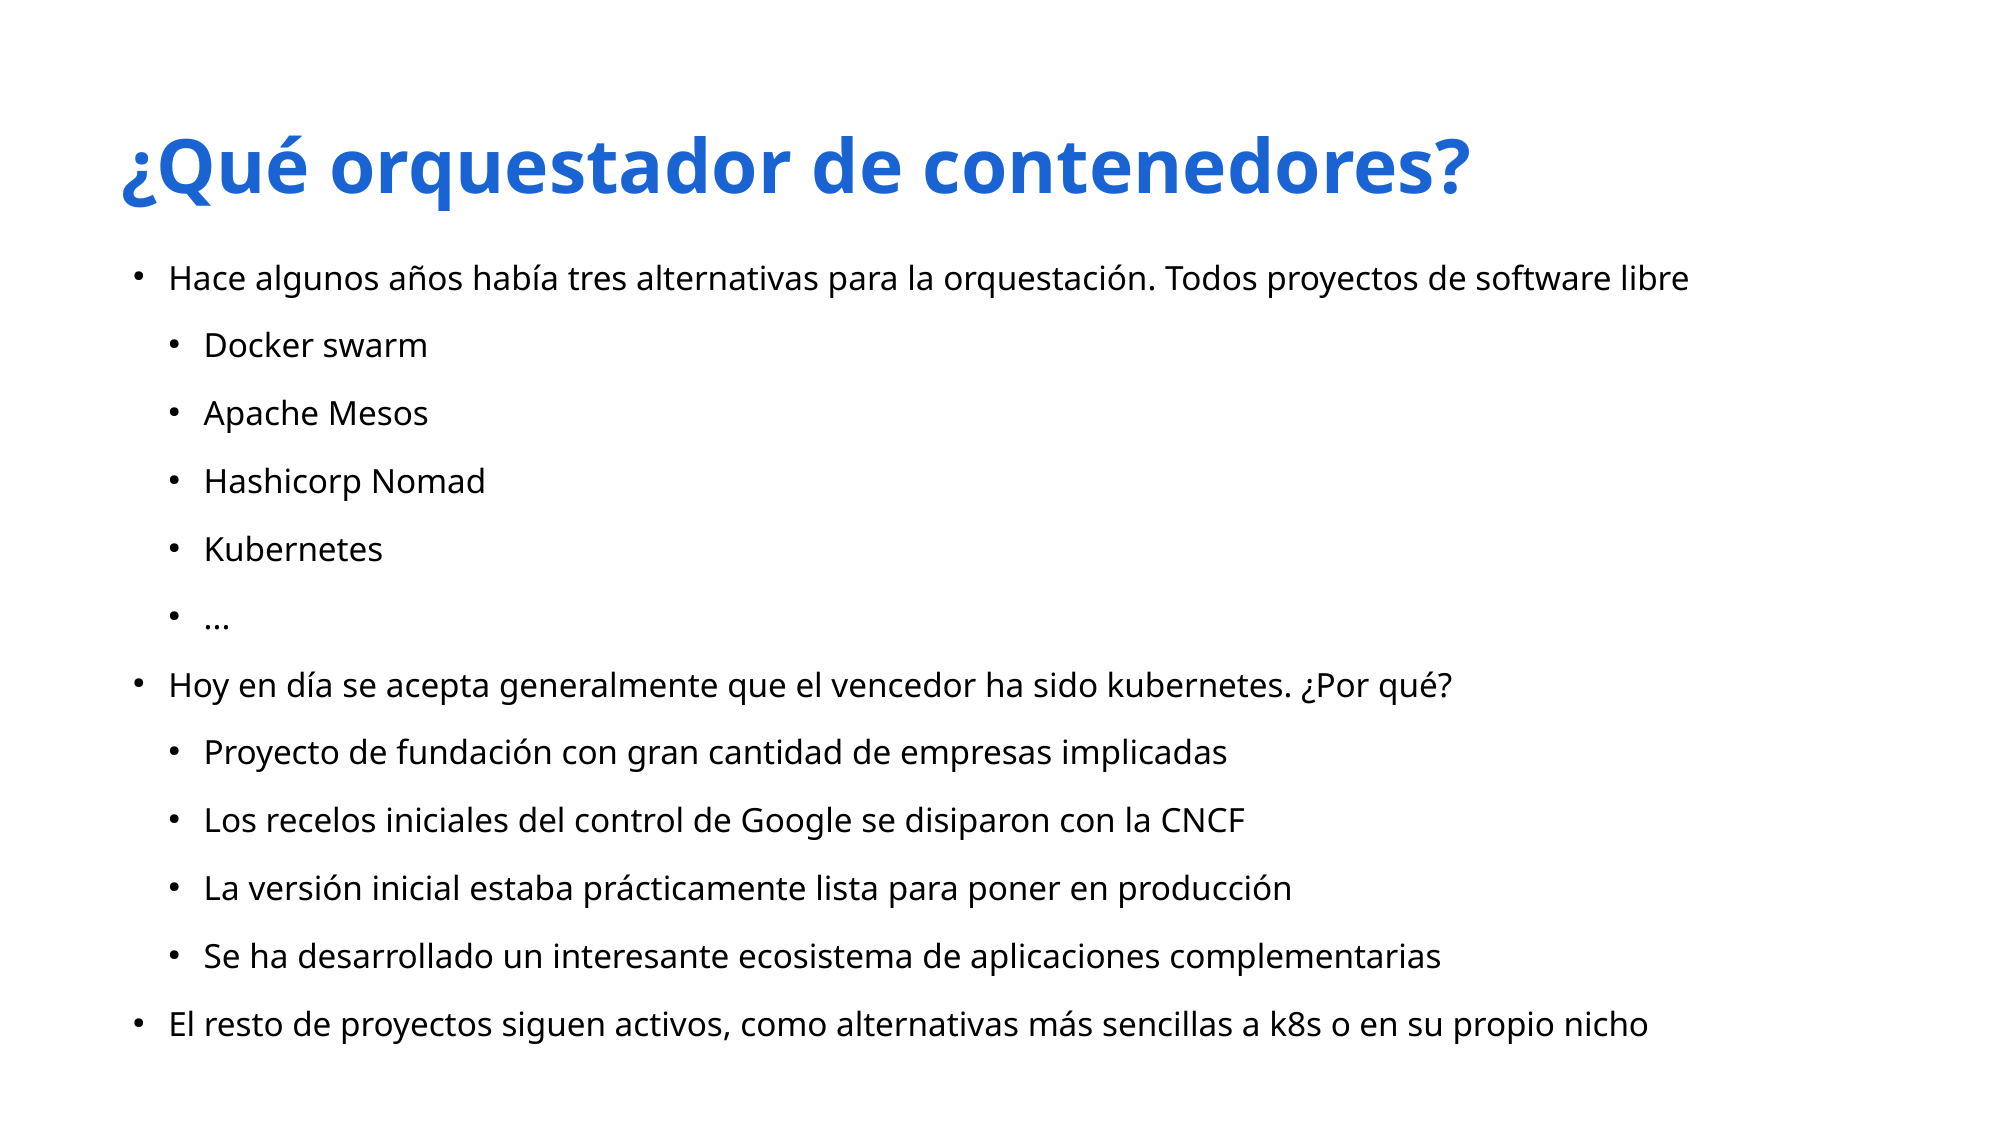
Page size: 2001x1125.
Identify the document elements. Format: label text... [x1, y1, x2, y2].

text_box Hace algunos años había tres alternativas para la orquestación. Todos proyectos de software libre Docker swarm Apache Mesos Hashicorp Nomad Kubernetes ... Hoy en día se acepta generalmente que el vencedor ha sido kubernetes. ¿Por qué? Proyecto de fundación con gran cantidad de empresas implicadas Los recelos iniciales del control de Google se disiparon con la CNCF La versión inicial estaba prácticamente lista para poner en producción Se ha desarrollado un interesante ecosistema de aplicaciones complementarias El resto de proyectos siguen activos, como alternativas más sencillas a k8s o en su propio nicho [118, 224, 1831, 1106]
text_box ¿Qué orquestador de contenedores? [106, 106, 1878, 293]
